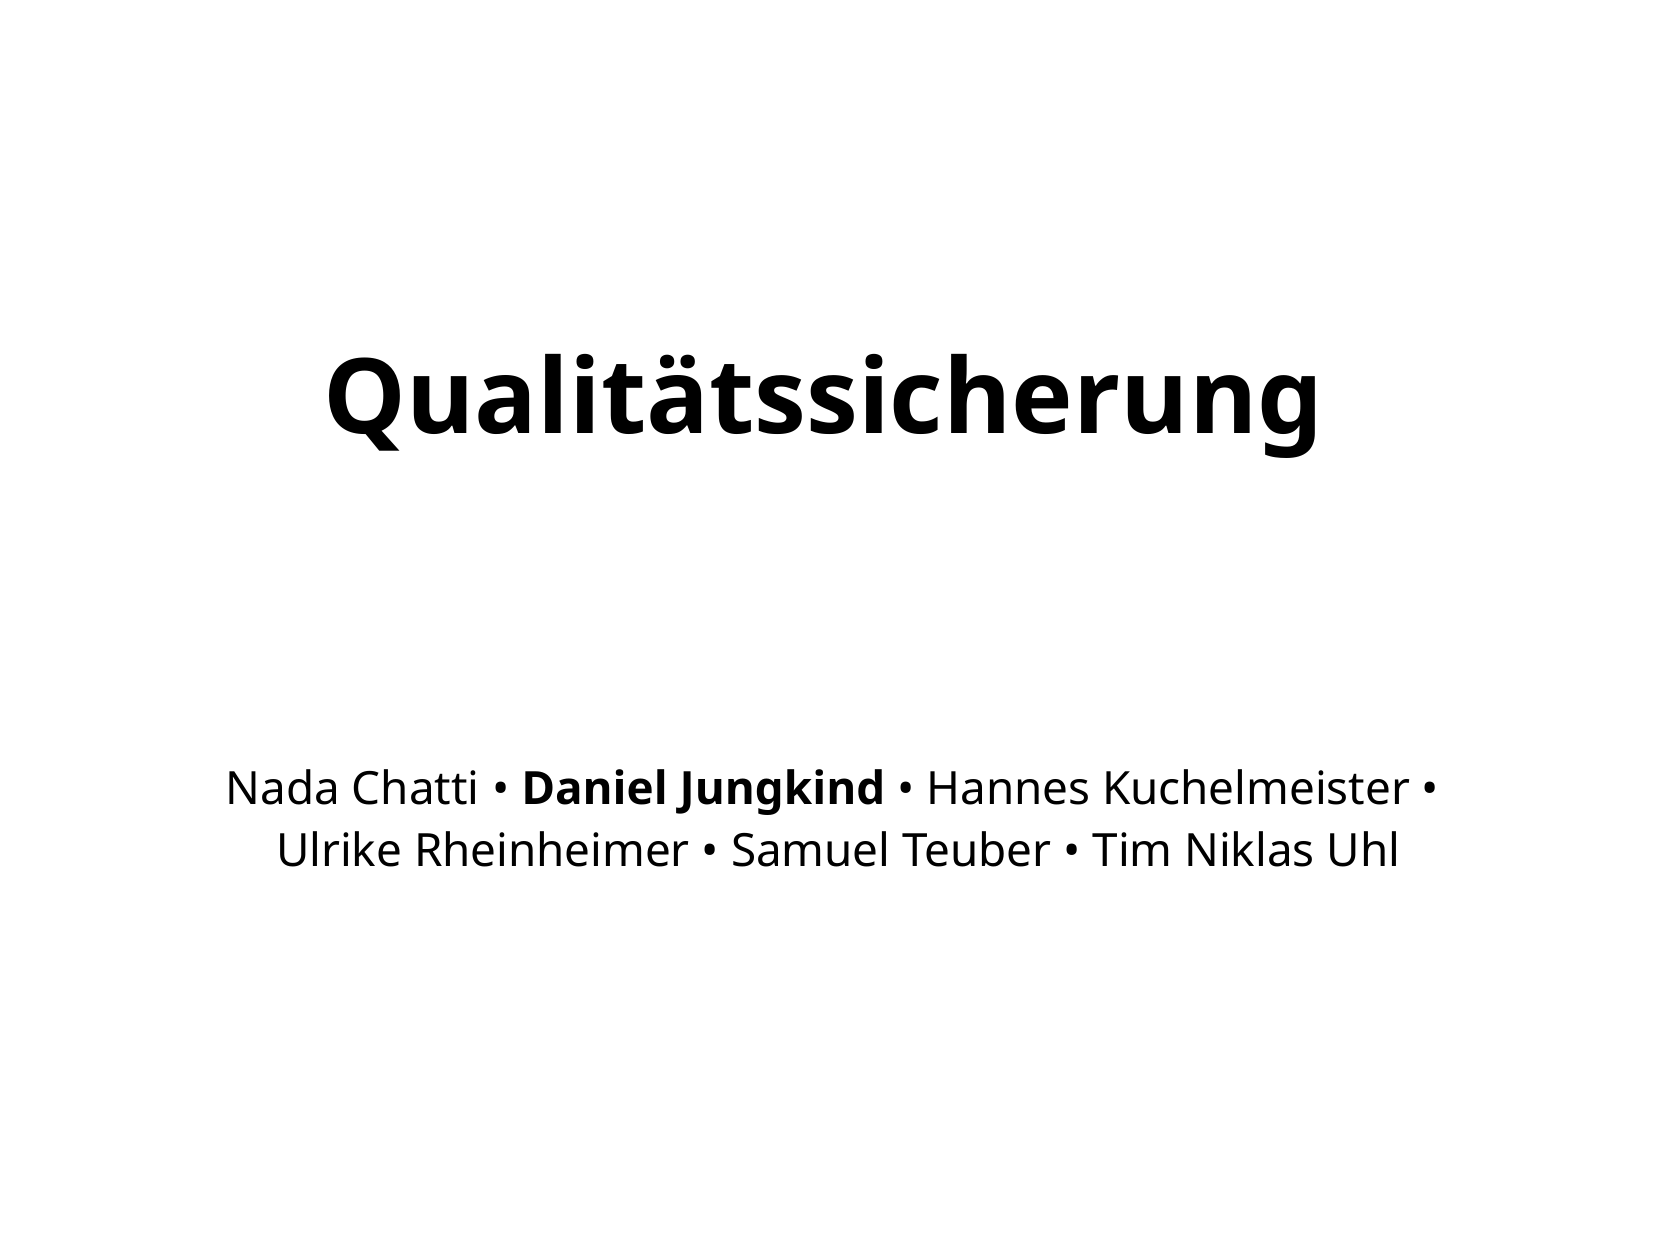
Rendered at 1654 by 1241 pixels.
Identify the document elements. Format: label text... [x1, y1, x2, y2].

title Qualitätssicherung [79, 289, 1568, 497]
text_box Nada Chatti • Daniel Jungkind • Hannes Kuchelmeister • Ulrike Rheinheimer • Samuel Teuber • Tim Niklas Uhl [141, 747, 1536, 885]
